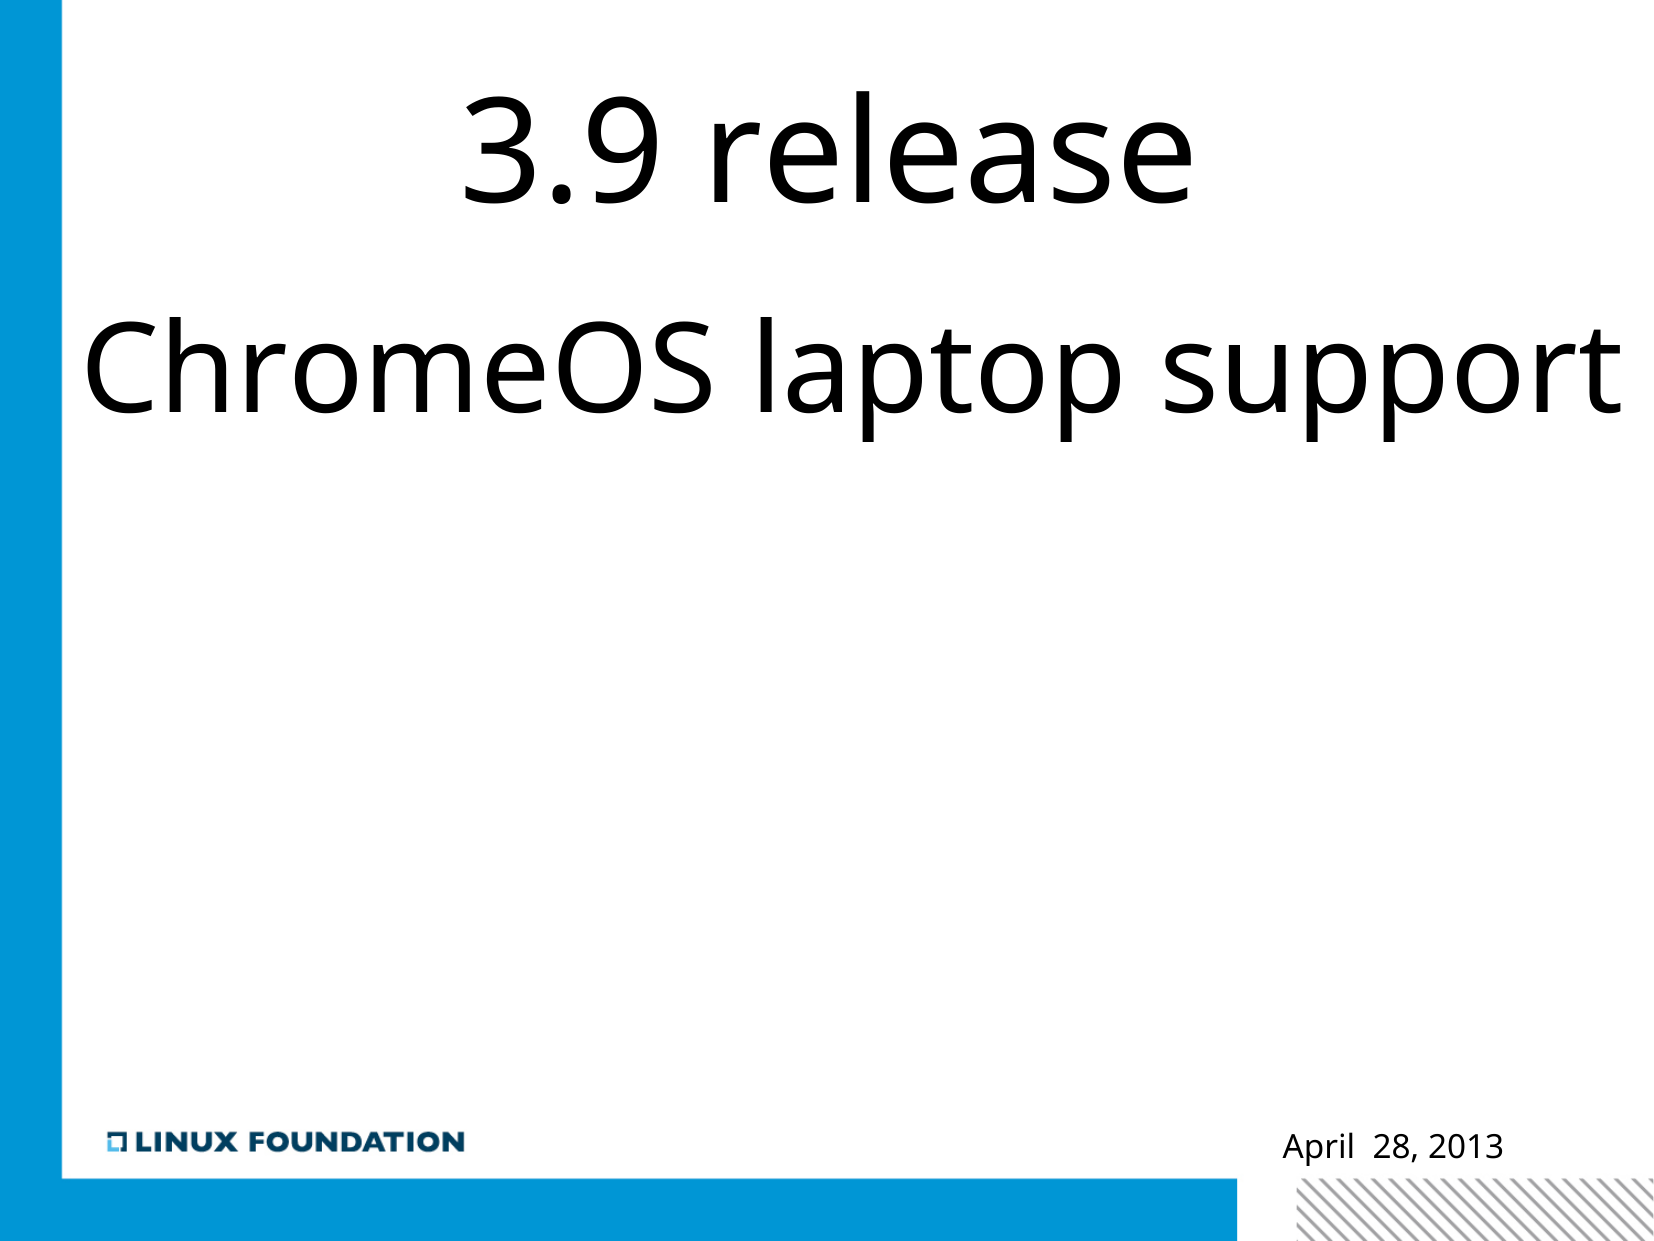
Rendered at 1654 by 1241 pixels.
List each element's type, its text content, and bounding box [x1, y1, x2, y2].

text_box April 28, 2013 [1267, 1115, 1526, 1170]
text_box ChromeOS laptop support [65, 271, 1654, 905]
picture [62, 0, 1654, 1241]
text_box 3.9 release [444, 39, 1210, 230]
